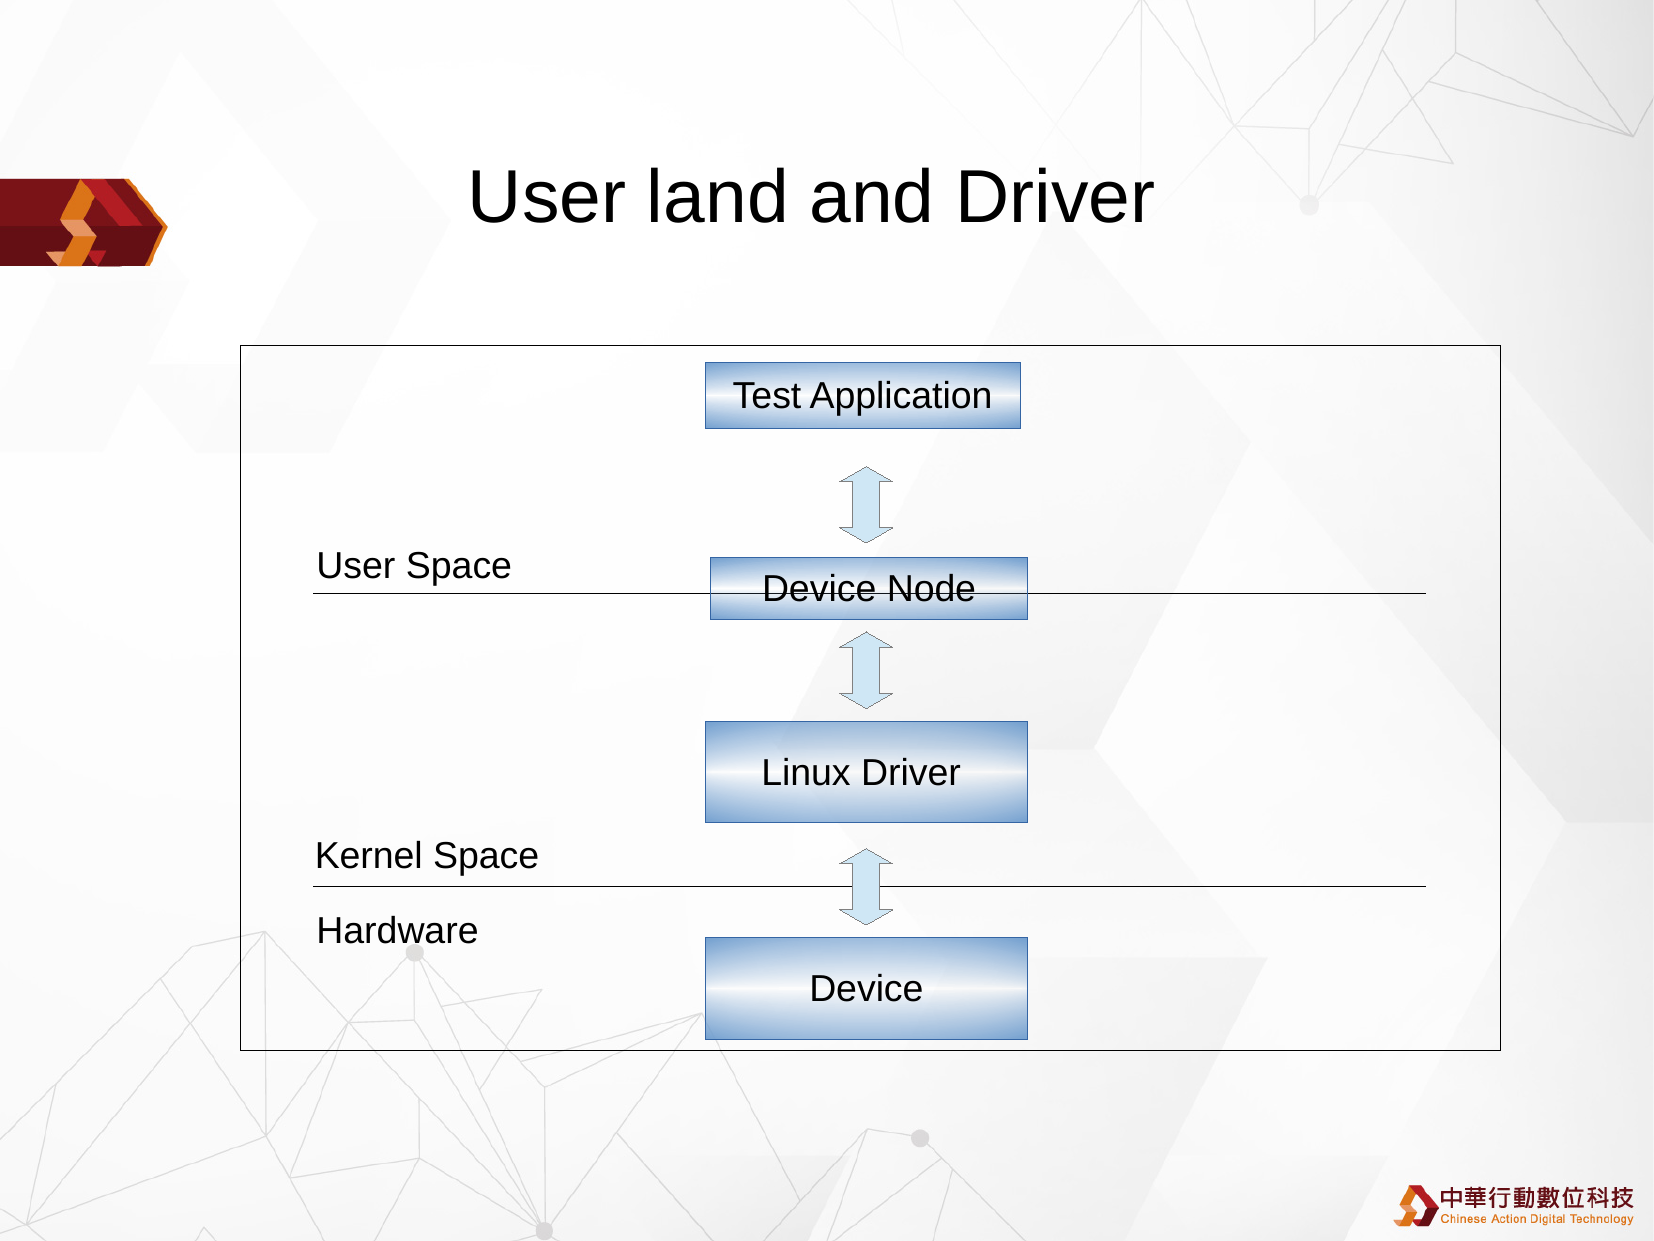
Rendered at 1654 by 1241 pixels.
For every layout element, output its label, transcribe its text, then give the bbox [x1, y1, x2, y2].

text_box [839, 466, 893, 543]
title User land and Driver [118, 112, 1506, 281]
text_box Device Node [710, 557, 1028, 620]
text_box User Space [301, 536, 541, 594]
text_box Kernel Space [300, 827, 631, 885]
picture [0, 0, 1654, 1241]
text_box Device [705, 937, 1028, 1040]
text_box Hardware [301, 902, 541, 960]
text_box [839, 848, 893, 925]
text_box [839, 631, 893, 709]
text_box Test Application [705, 362, 1021, 429]
text_box Linux Driver [705, 721, 1028, 823]
